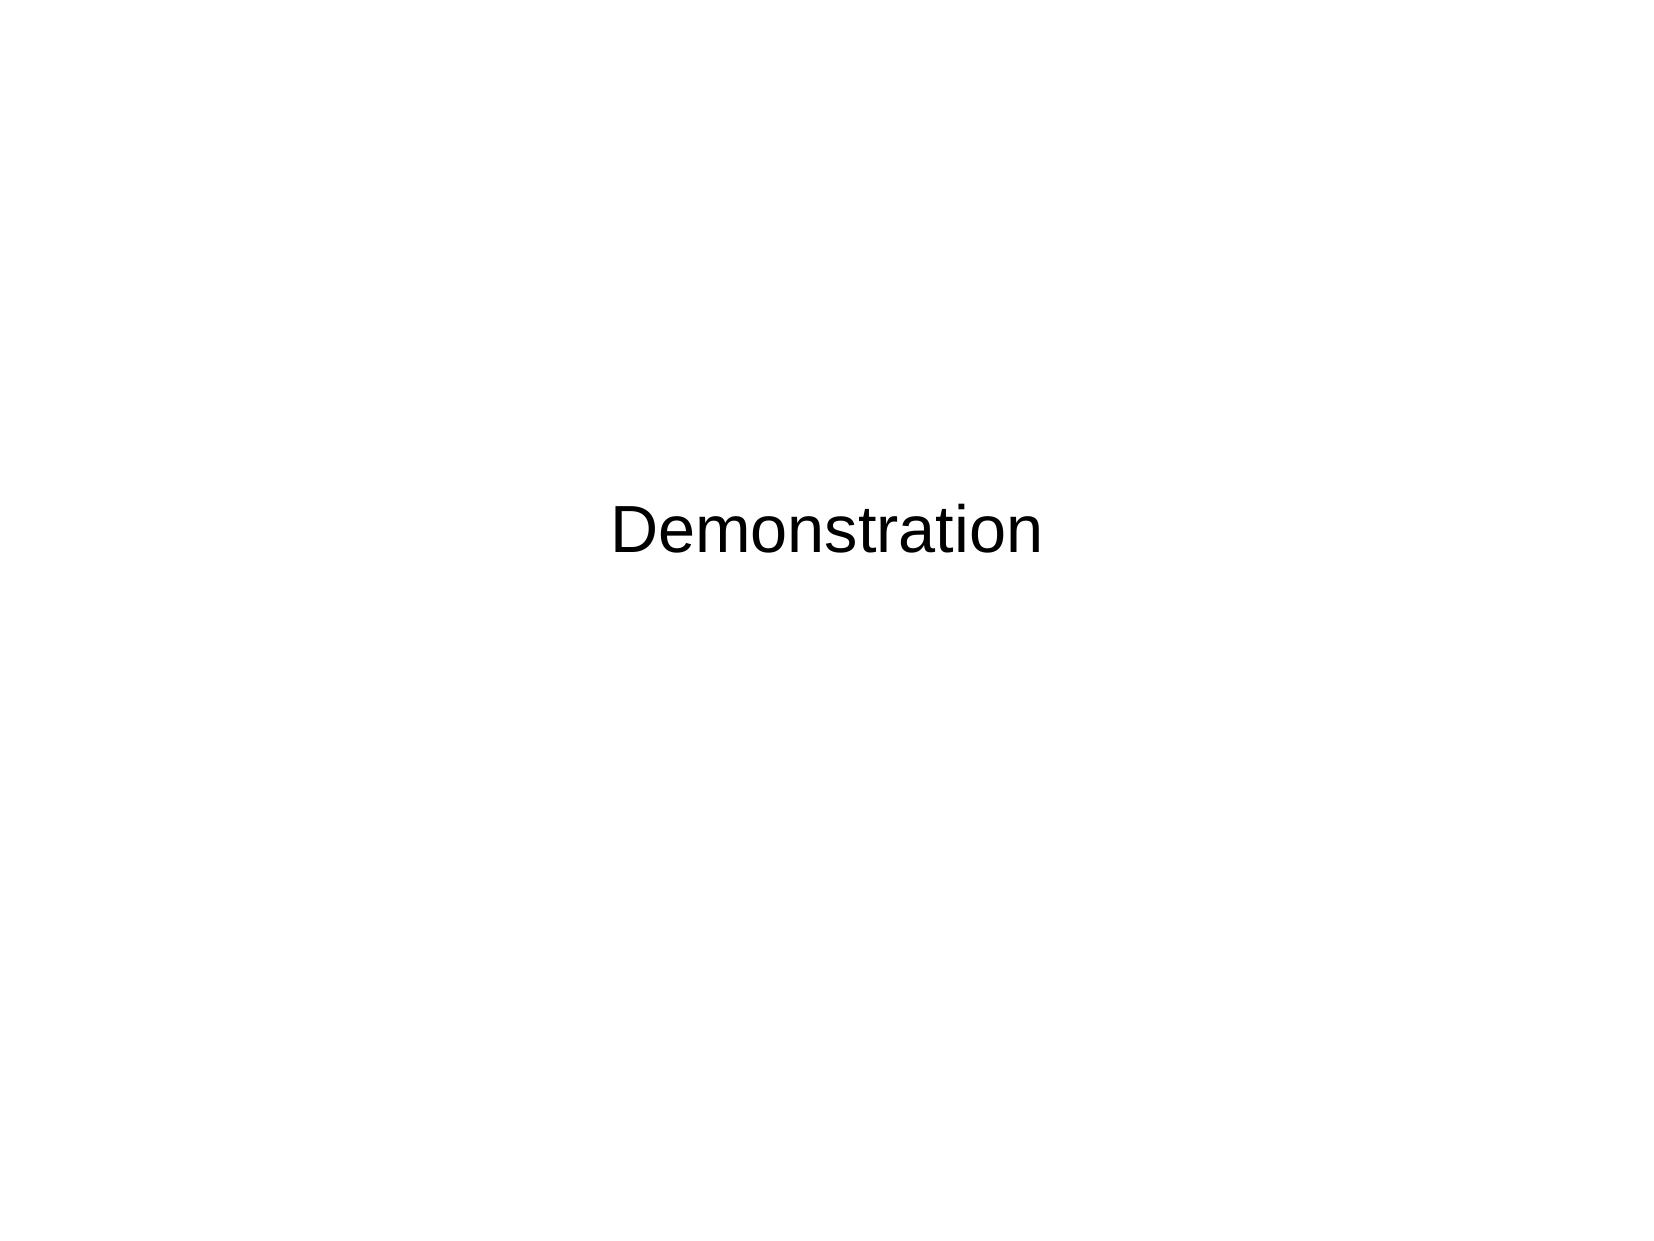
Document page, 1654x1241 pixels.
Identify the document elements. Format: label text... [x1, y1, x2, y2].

subtitle Demonstration [82, 49, 1571, 1010]
